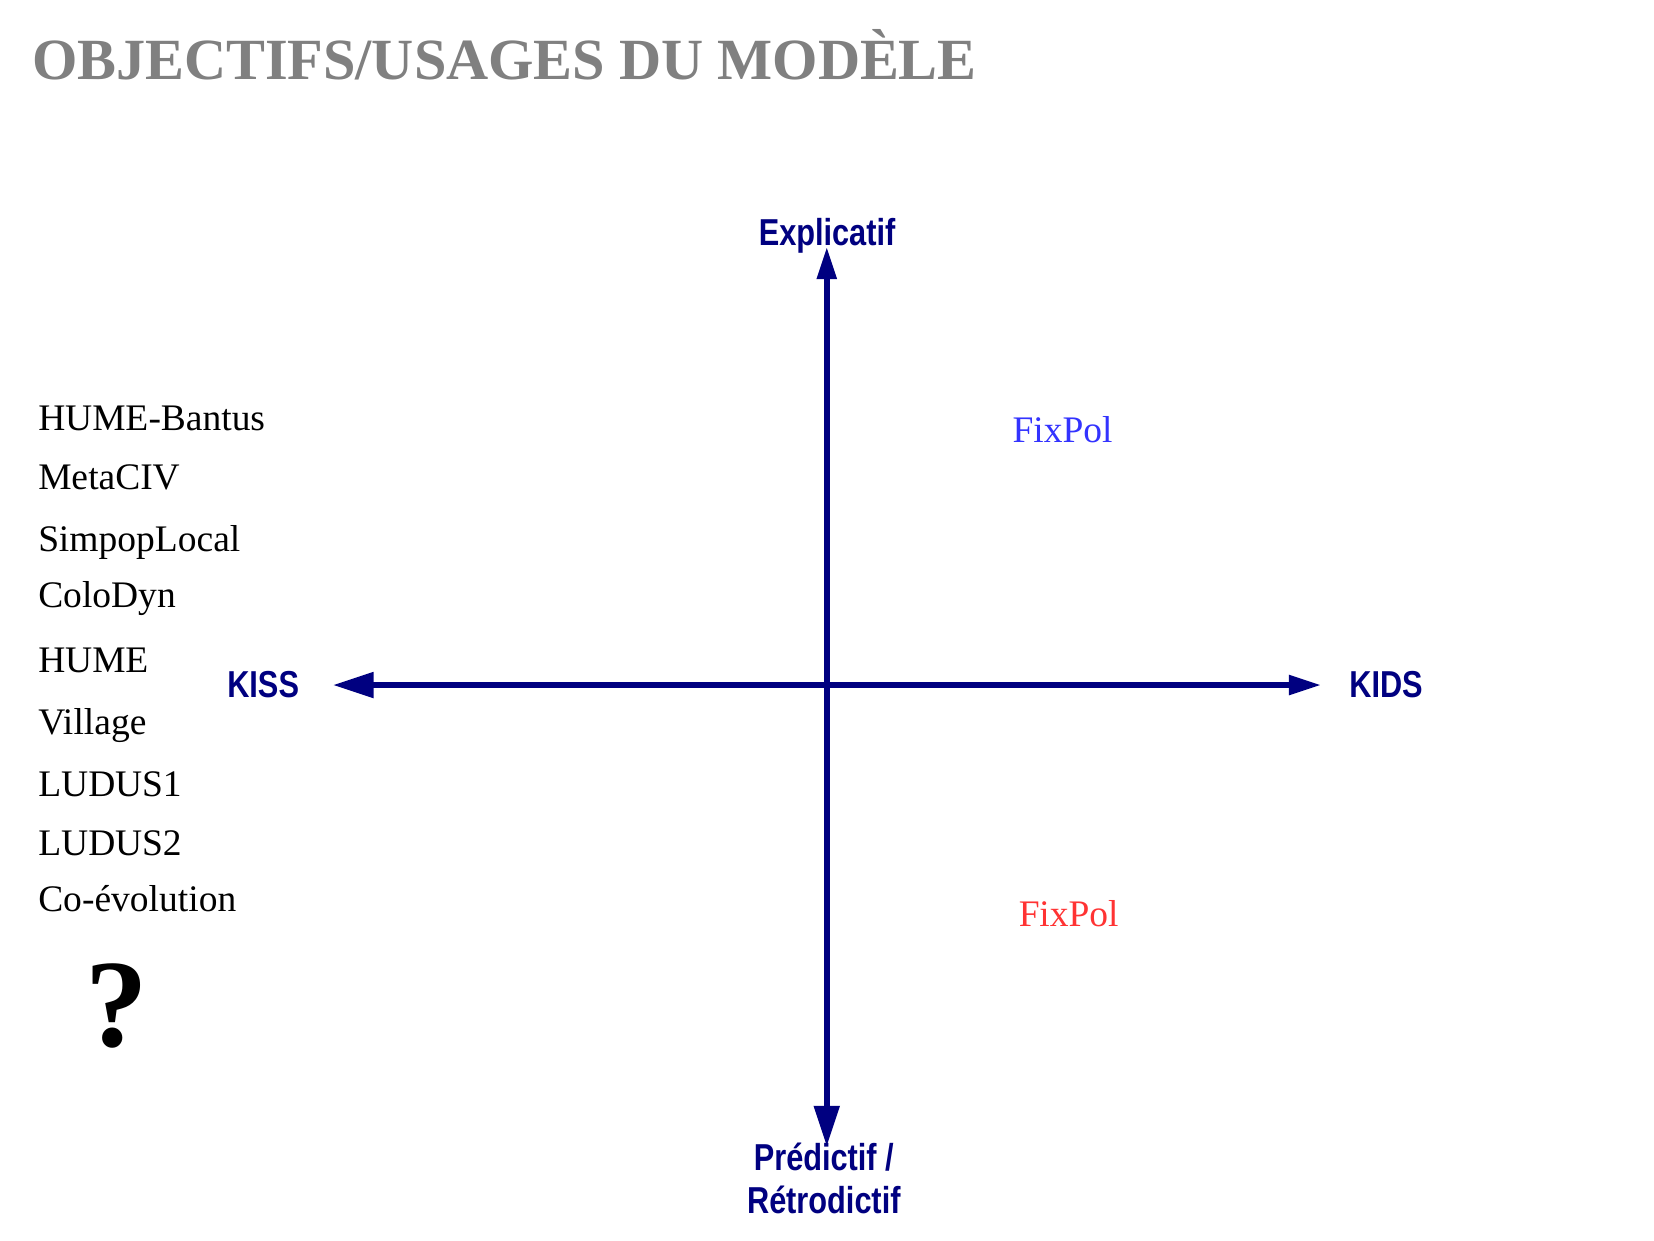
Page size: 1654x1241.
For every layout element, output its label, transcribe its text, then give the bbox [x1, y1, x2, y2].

text_box ColoDyn [23, 567, 201, 624]
text_box KISS [212, 655, 603, 714]
text_box Prédictif / Rétrodictif [720, 1128, 928, 1230]
text_box HUME-Bantus [23, 389, 319, 447]
text_box LUDUS2 [23, 814, 201, 872]
text_box KIDS [1334, 655, 1453, 714]
text_box LUDUS1 [23, 755, 201, 813]
text_box Co-évolution [23, 870, 266, 928]
text_box FixPol [1003, 885, 1146, 943]
text_box FixPol [998, 401, 1140, 459]
text_box SimpopLocal [23, 510, 290, 567]
text_box MetaCIV [23, 448, 201, 506]
text_box Explicatif [744, 202, 922, 261]
text_box ? [70, 927, 178, 1081]
text_box OBJECTIFS/USAGES DU MODÈLE [17, 19, 993, 100]
text_box Village [23, 693, 225, 751]
text_box HUME [23, 631, 201, 689]
